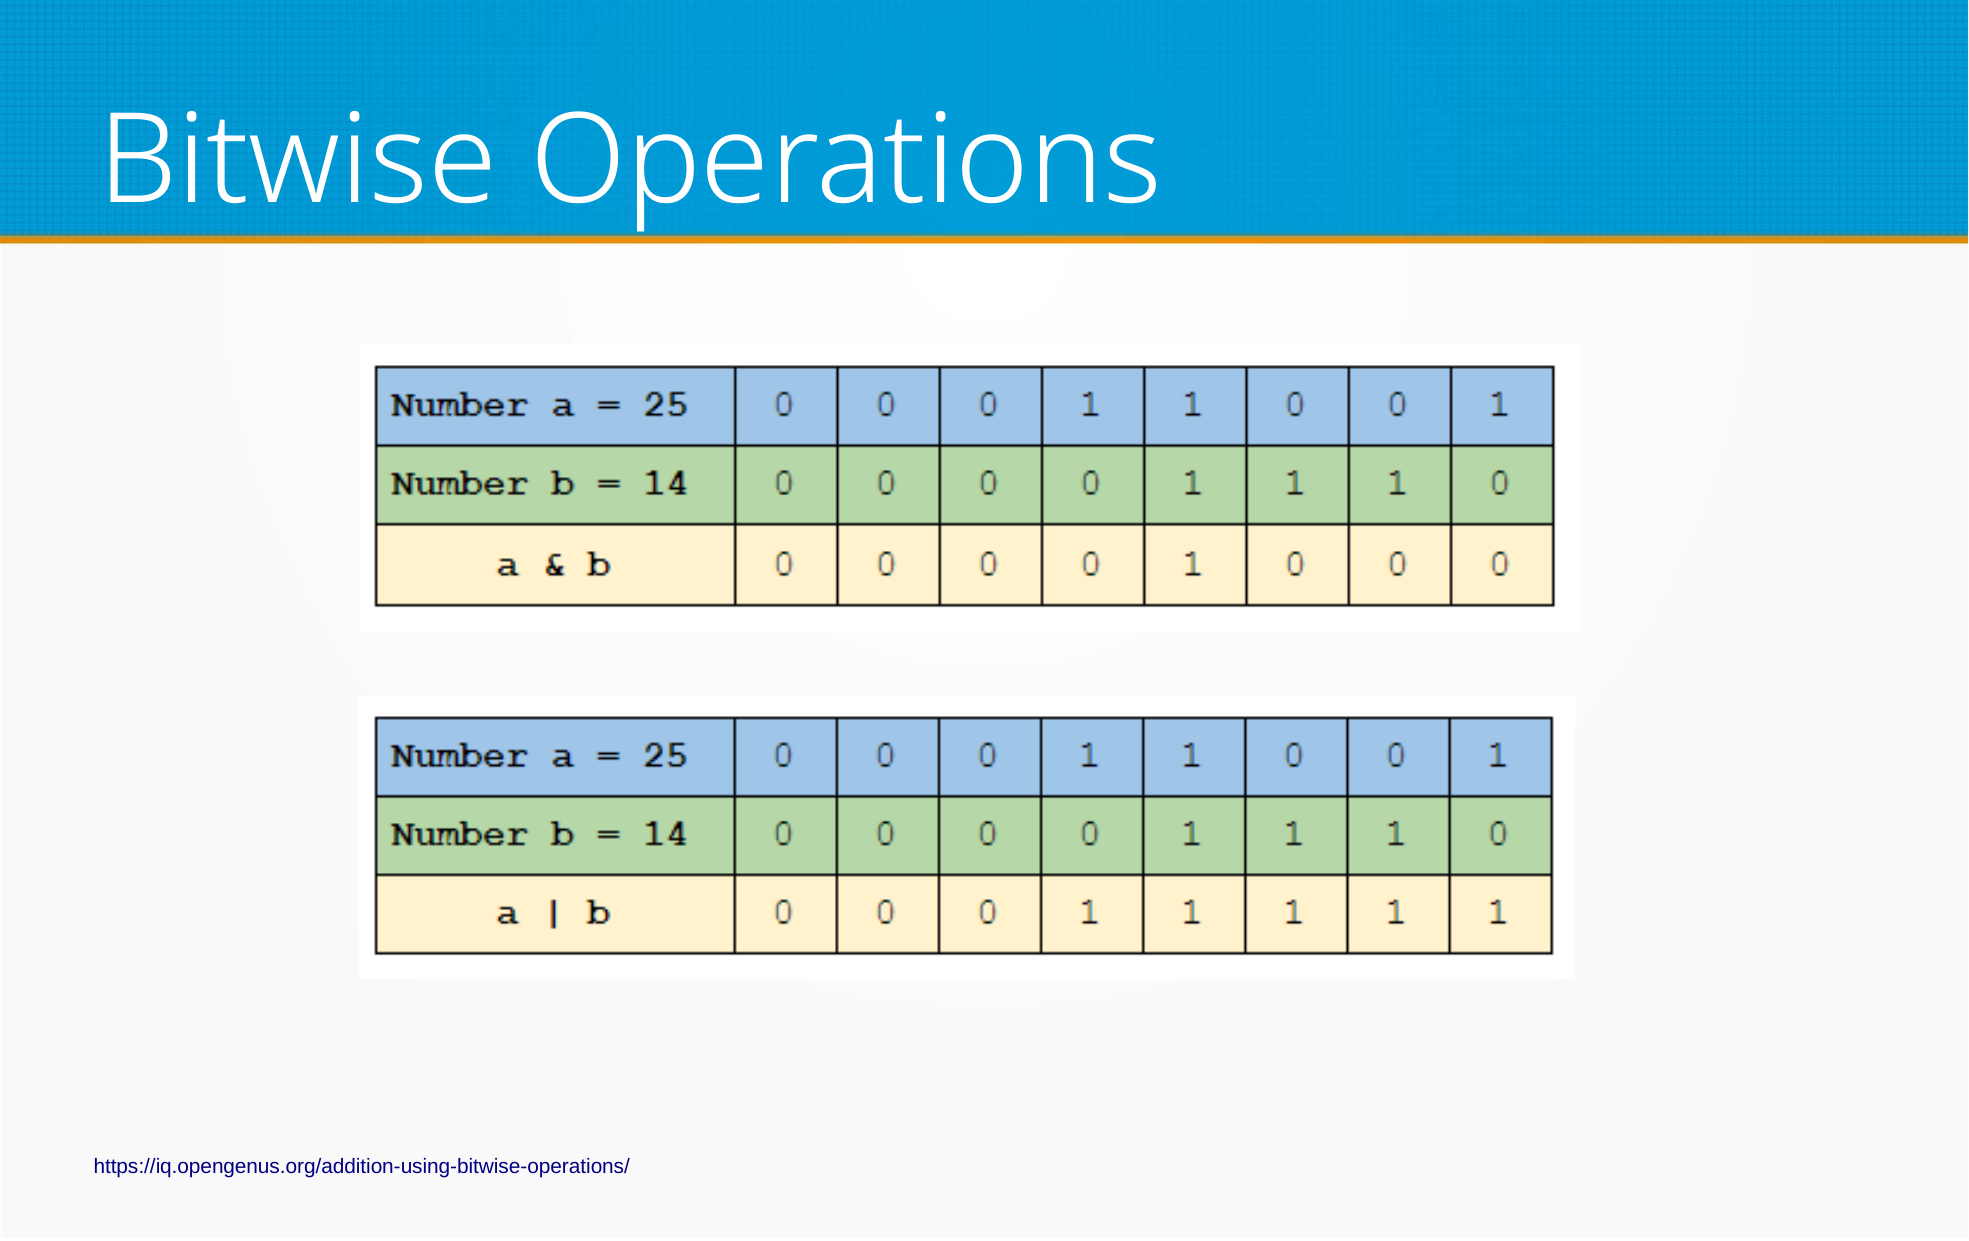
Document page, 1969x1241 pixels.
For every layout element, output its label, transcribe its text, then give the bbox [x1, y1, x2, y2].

text_box https://iq.opengenus.org/addition-using-bitwise-operations/ [78, 1147, 645, 1186]
picture [0, 233, 1969, 1241]
title Bitwise Operations [98, 19, 1870, 228]
